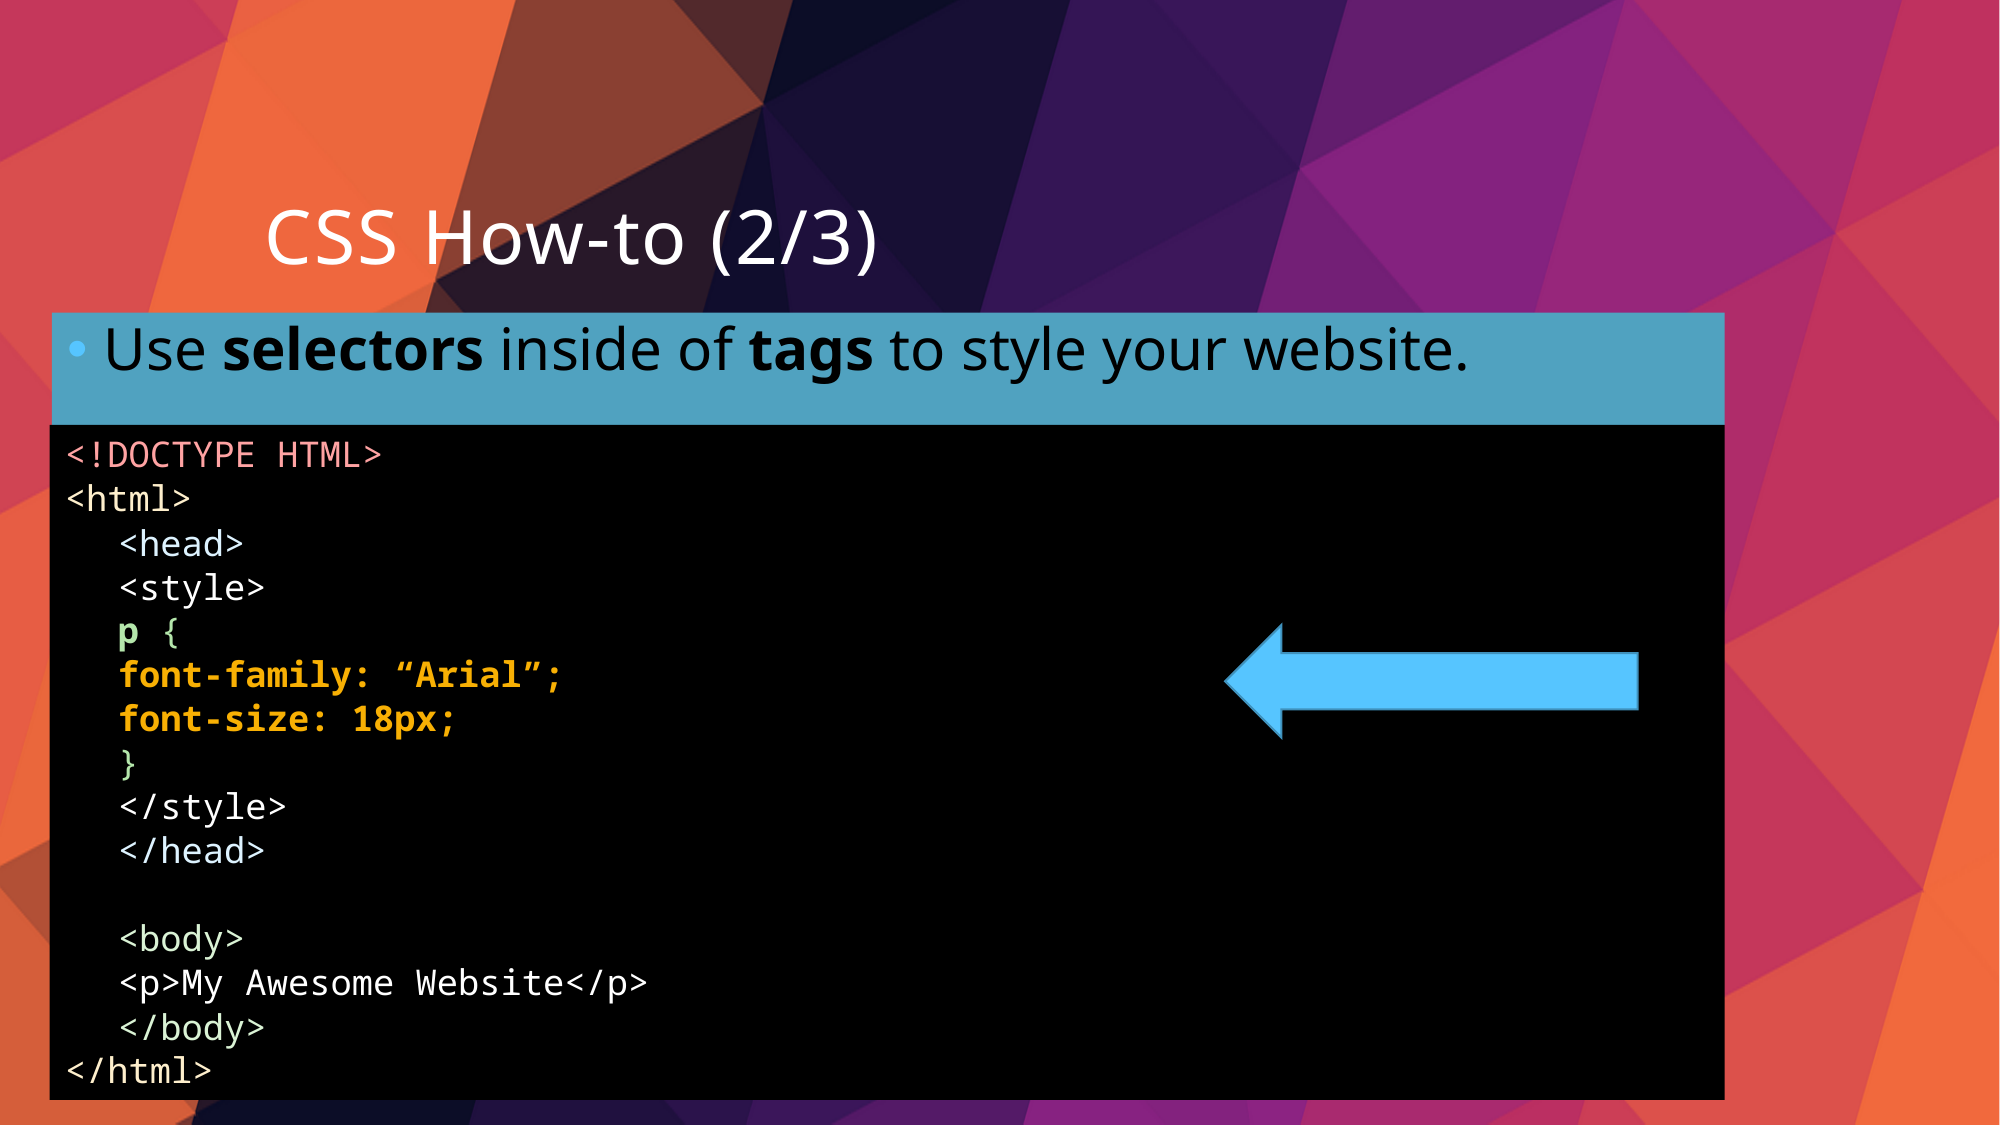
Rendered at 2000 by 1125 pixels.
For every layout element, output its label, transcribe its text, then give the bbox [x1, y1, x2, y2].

title CSS How-to (2/3) [249, 62, 1750, 288]
picture [0, 0, 2000, 1125]
text_box Use selectors inside of tags to style your website. [51, 312, 1725, 424]
text_box [1225, 624, 1638, 738]
text_box <!DOCTYPE HTML> <html> <head> <style> p { font-family: “Arial”; font-size: 18px; } </style> </head> <body> <p>My Awesome Website</p> </body> </html> [49, 424, 1725, 1100]
